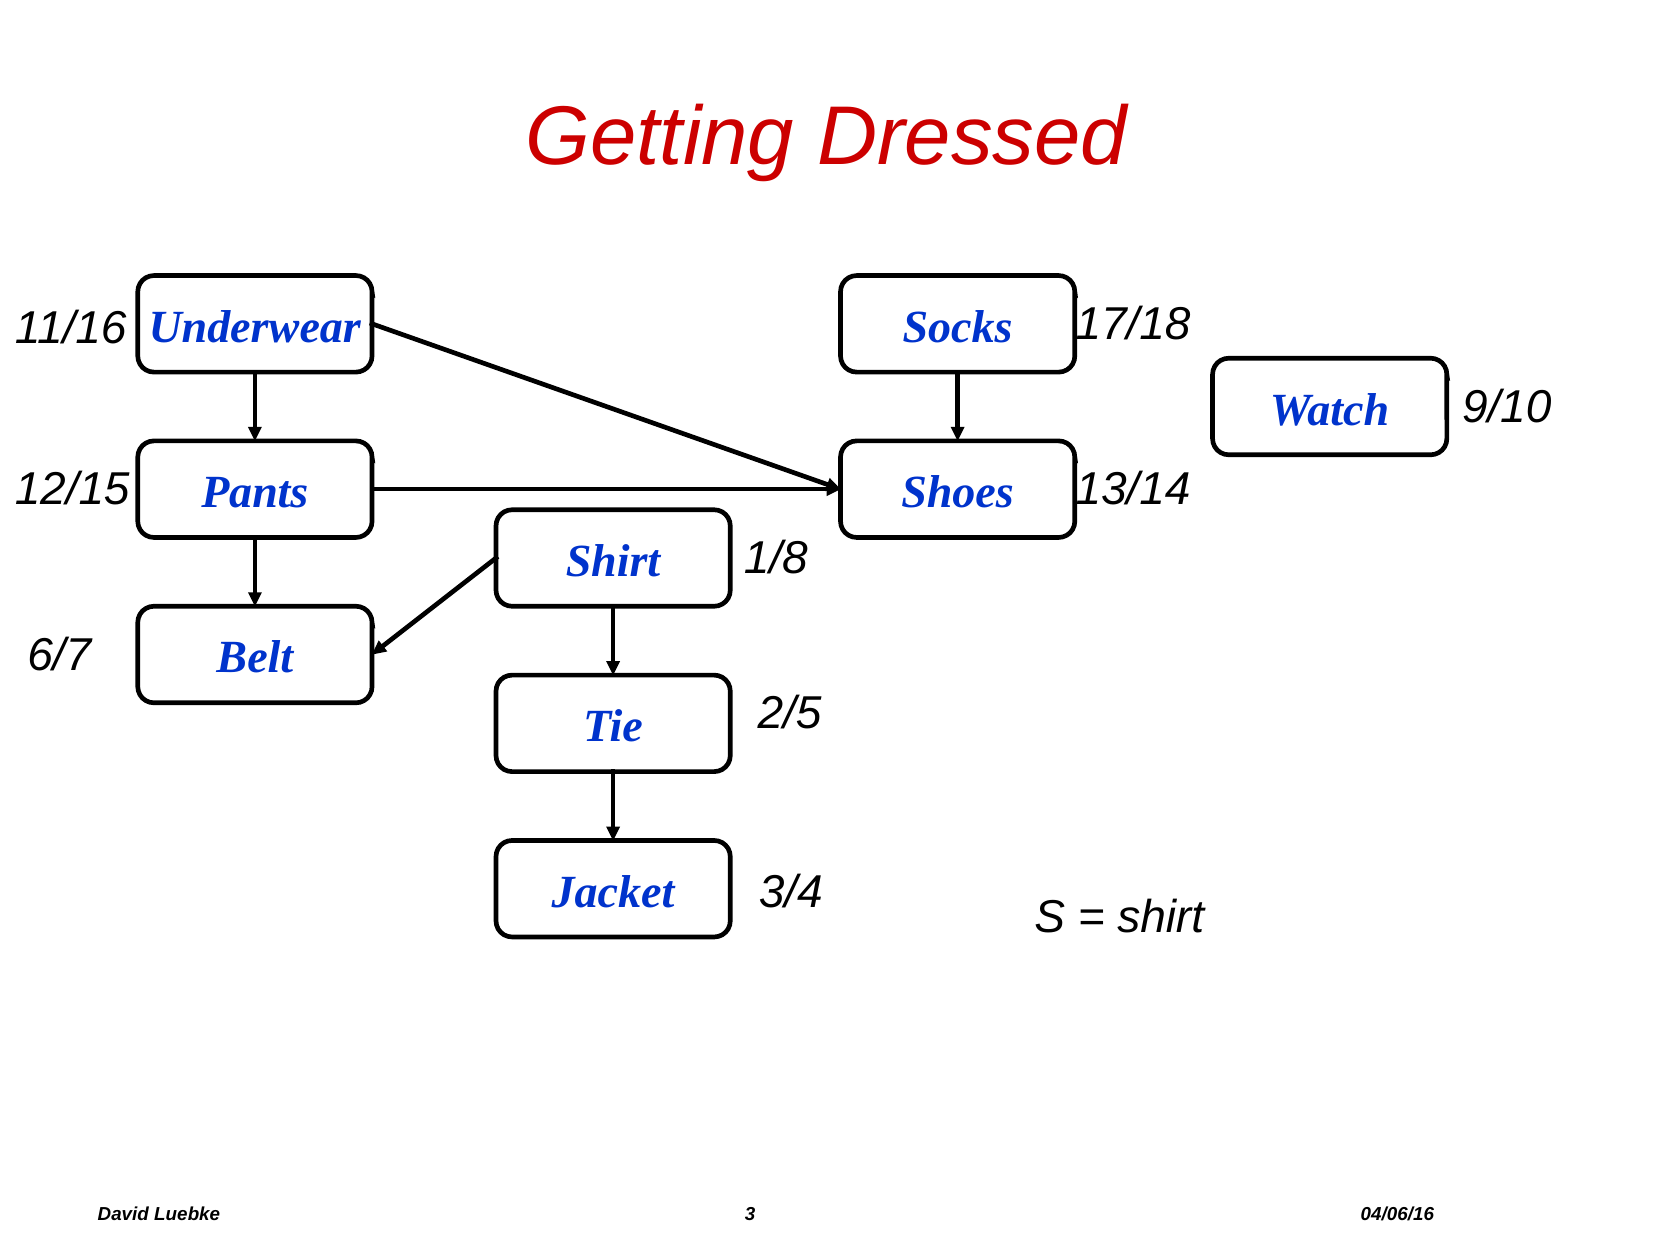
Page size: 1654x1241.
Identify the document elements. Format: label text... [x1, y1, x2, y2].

text_box 17/18 [1060, 285, 1206, 357]
text_box 9/10 [1447, 368, 1567, 440]
text_box Getting Dressed [82, 41, 1571, 221]
text_box 11/16 [0, 289, 142, 361]
text_box Tie [496, 675, 731, 772]
text_box 6/7 [12, 616, 107, 688]
text_box S = shirt [1019, 878, 1220, 950]
text_box Jacket [496, 840, 731, 937]
text_box 2/5 [742, 675, 837, 746]
text_box Shoes [840, 440, 1075, 538]
text_box 13/14 [1060, 451, 1206, 522]
text_box Socks [840, 275, 1075, 373]
text_box Belt [137, 606, 373, 703]
text_box David Luebke <number> 04/06/16 [82, 1185, 1571, 1241]
text_box 3/4 [744, 854, 838, 925]
text_box Shirt [496, 509, 731, 607]
text_box Watch [1212, 358, 1447, 455]
text_box Pants [137, 440, 373, 538]
text_box 1/8 [729, 520, 823, 591]
text_box 12/15 [0, 451, 145, 522]
text_box Underwear [138, 275, 373, 373]
